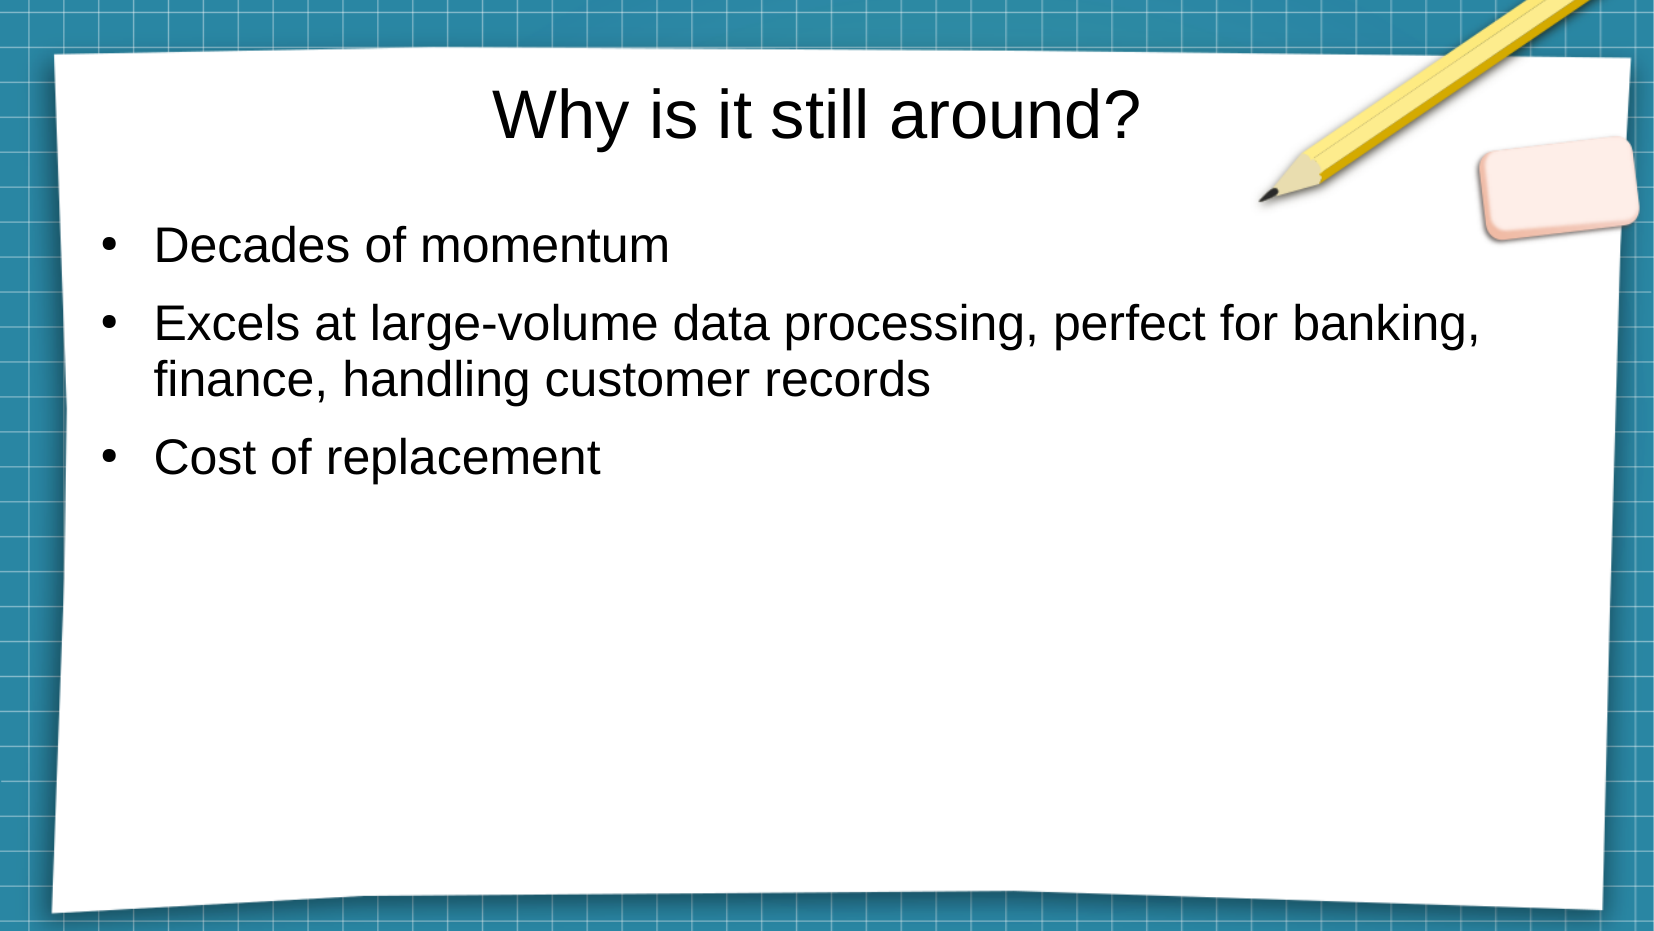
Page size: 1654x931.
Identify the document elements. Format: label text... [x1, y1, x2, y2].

list Decades of momentum Excels at large-volume data processing, perfect for banking, finance, handling customer records Cost of replacement [82, 217, 1571, 758]
picture [0, 0, 1654, 931]
title Why is it still around? [82, 37, 1571, 193]
